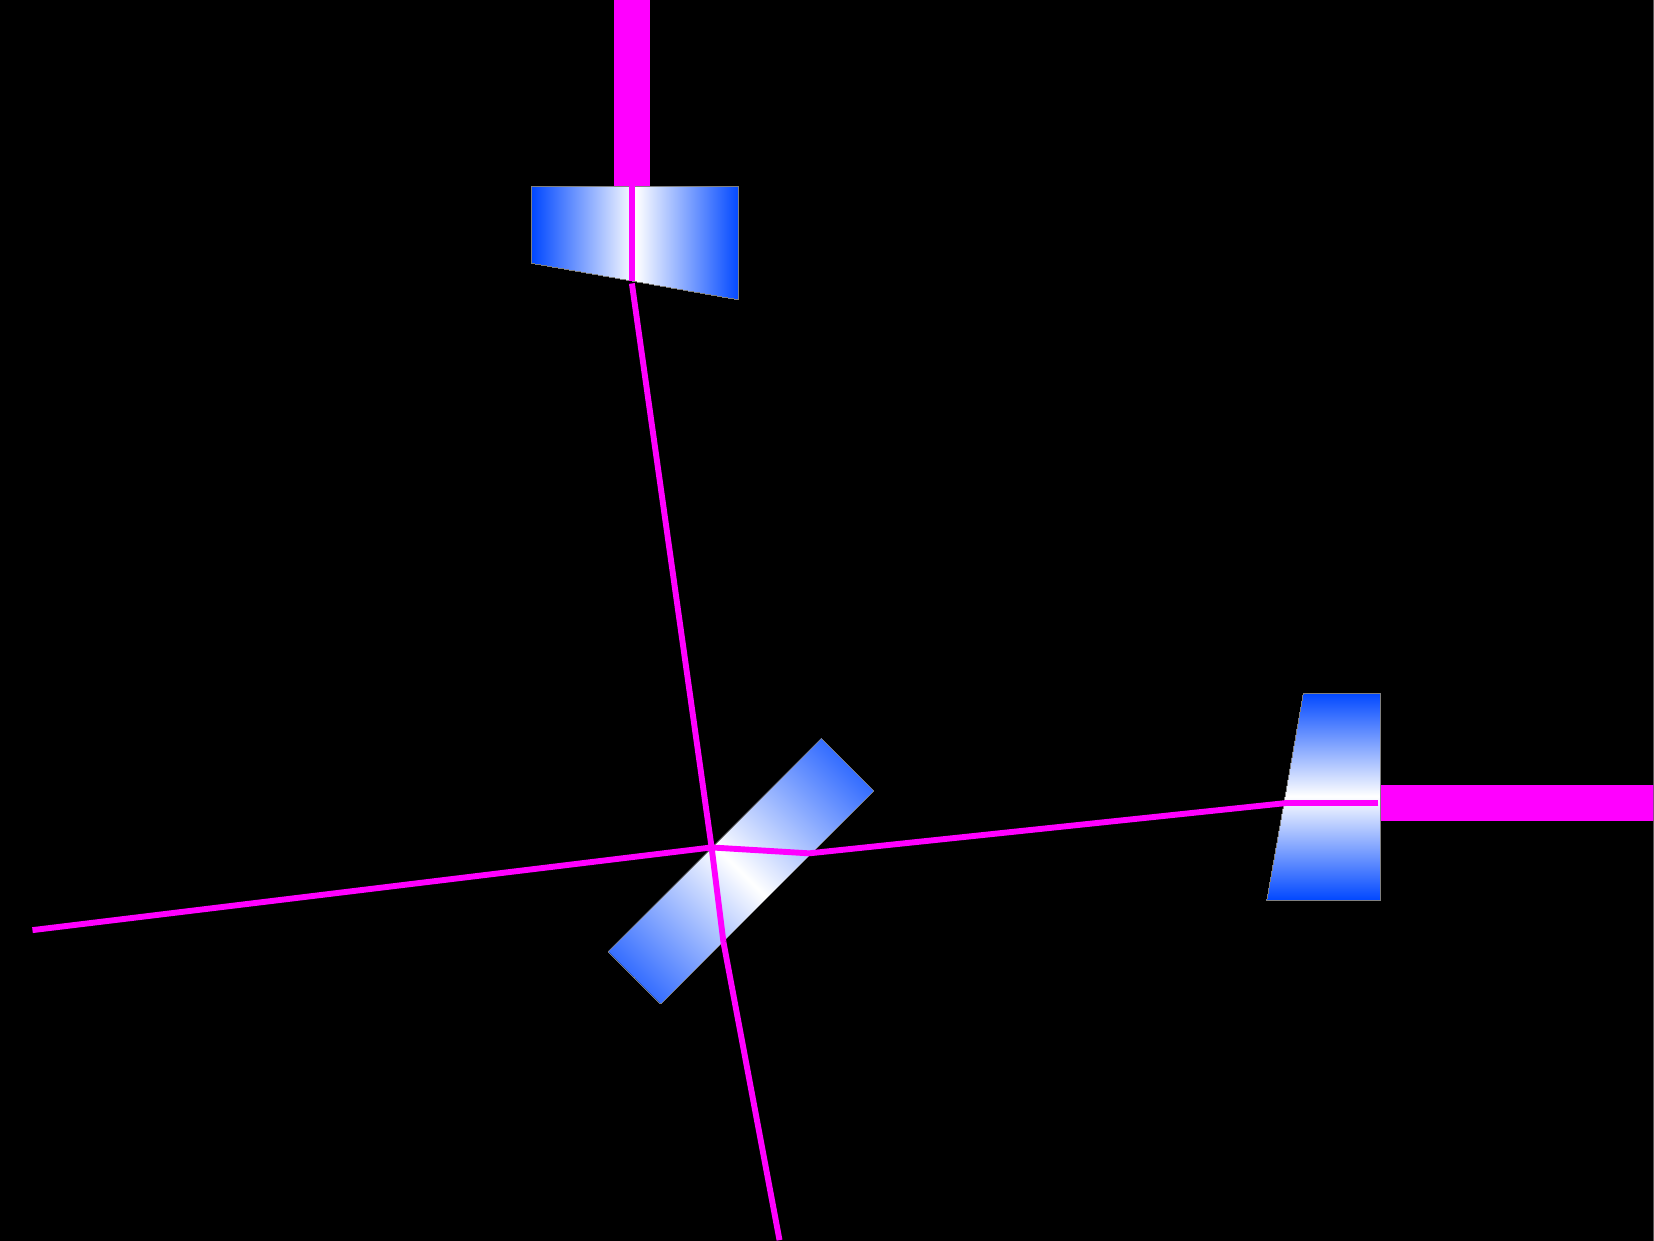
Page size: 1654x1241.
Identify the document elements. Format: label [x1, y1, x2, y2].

text_box [531, 186, 629, 281]
text_box [715, 738, 874, 850]
text_box [632, 186, 739, 300]
text_box [1266, 693, 1381, 901]
text_box [608, 851, 720, 1004]
text_box [716, 851, 808, 938]
